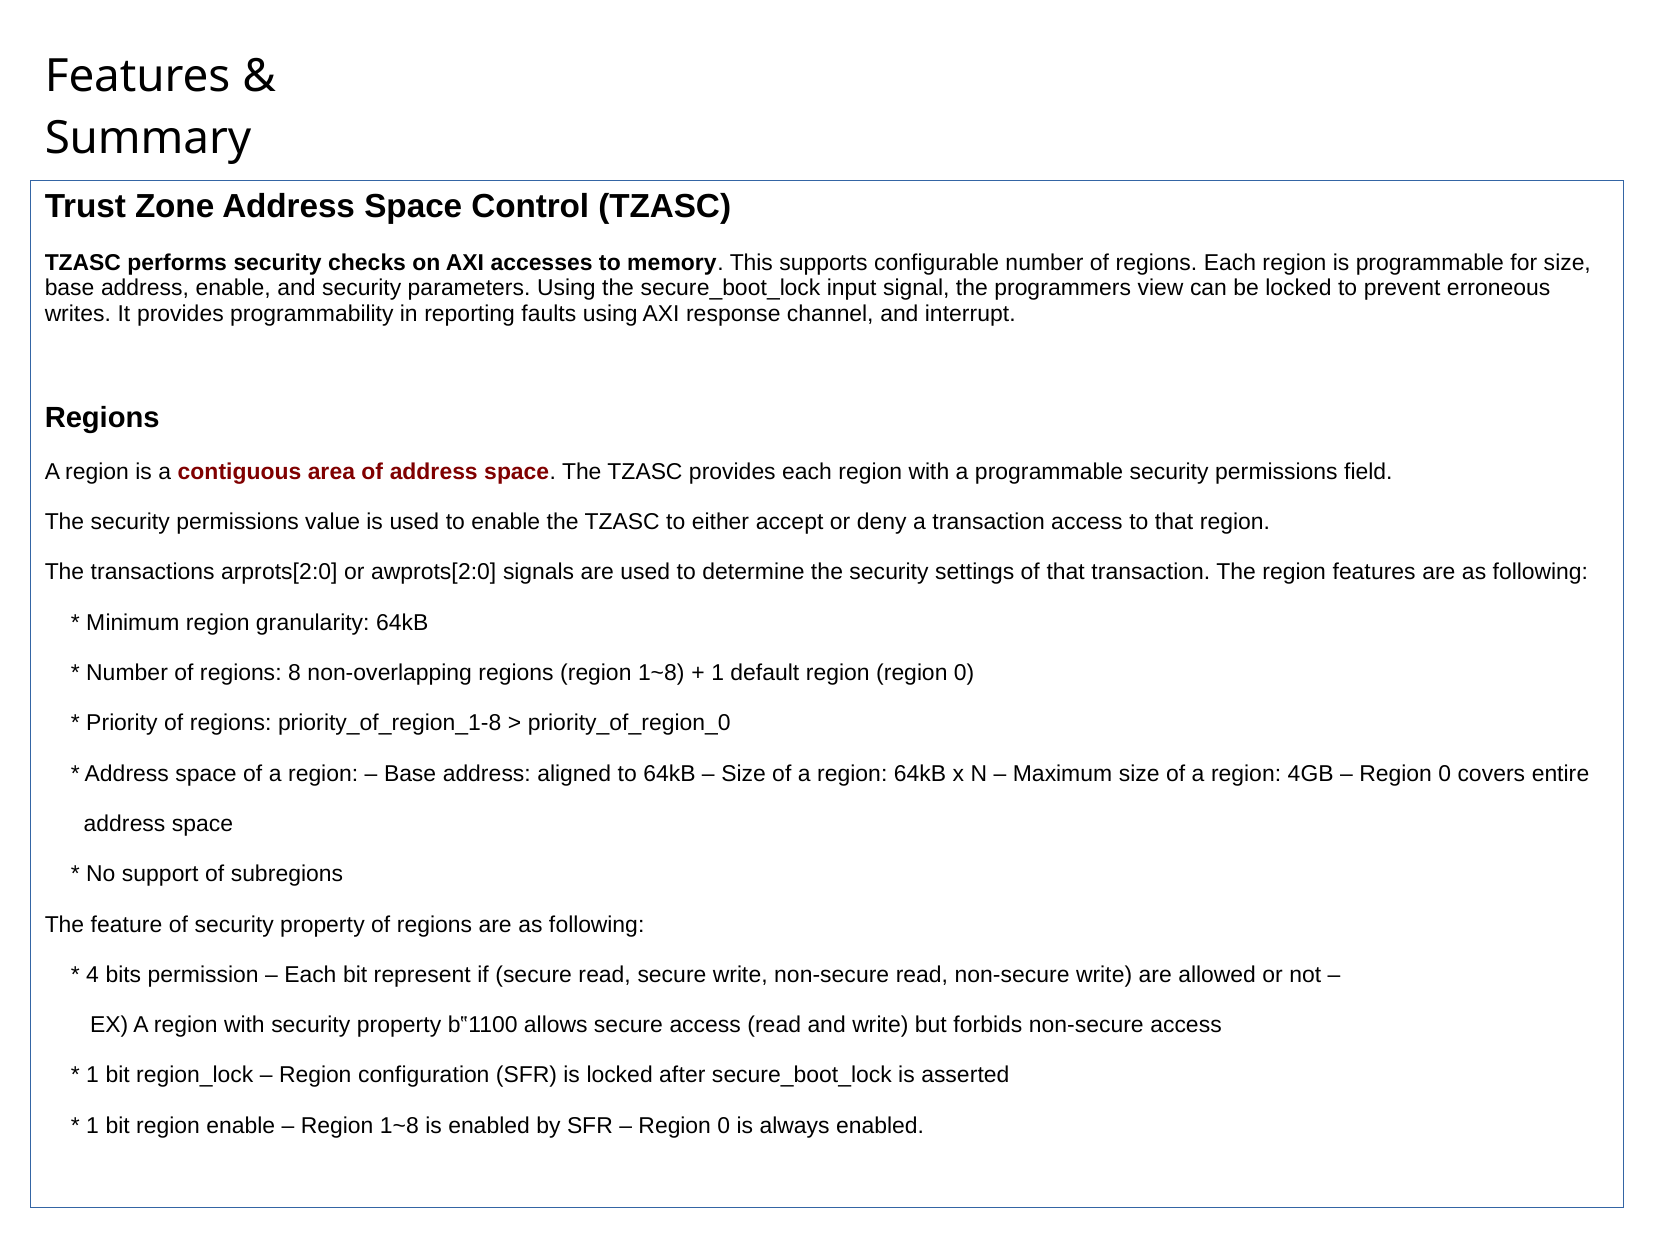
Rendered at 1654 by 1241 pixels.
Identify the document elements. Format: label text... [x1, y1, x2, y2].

text_box Features & Summary [30, 34, 496, 106]
text_box Trust Zone Address Space Control (TZASC) TZASC performs security checks on AXI accesses to memory. This supports configurable number of regions. Each region is programmable for size, base address, enable, and security parameters. Using the secure_boot_lock input signal, the programmers view can be locked to prevent erroneous writes. It provides programmability in reporting faults using AXI response channel, and interrupt. Regions A region is a contiguous area of address space. The TZASC provides each region with a programmable security permissions field. The security permissions value is used to enable the TZASC to either accept or deny a transaction access to that region. The transactions arprots[2:0] or awprots[2:0] signals are used to determine the security settings of that transaction. The region features are as following: * Minimum region granularity: 64kB * Number of regions: 8 non-overlapping regions (region 1~8) + 1 default region (region 0) * Priority of regions: priority_of_region_1-8 > priority_of_region_0 * Address space of a region: – Base address: aligned to 64kB – Size of a region: 64kB x N – Maximum size of a region: 4GB – Region 0 covers entire address space * No support of subregions The feature of security property of regions are as following: * 4 bits permission – Each bit represent if (secure read, secure write, non-secure read, non-secure write) are allowed or not – EX) A region with security property b‟1100 allows secure access (read and write) but forbids non-secure access * 1 bit region_lock – Region configuration (SFR) is locked after secure_boot_lock is asserted * 1 bit region enable – Region 1~8 is enabled by SFR – Region 0 is always enabled. [30, 180, 1624, 1208]
